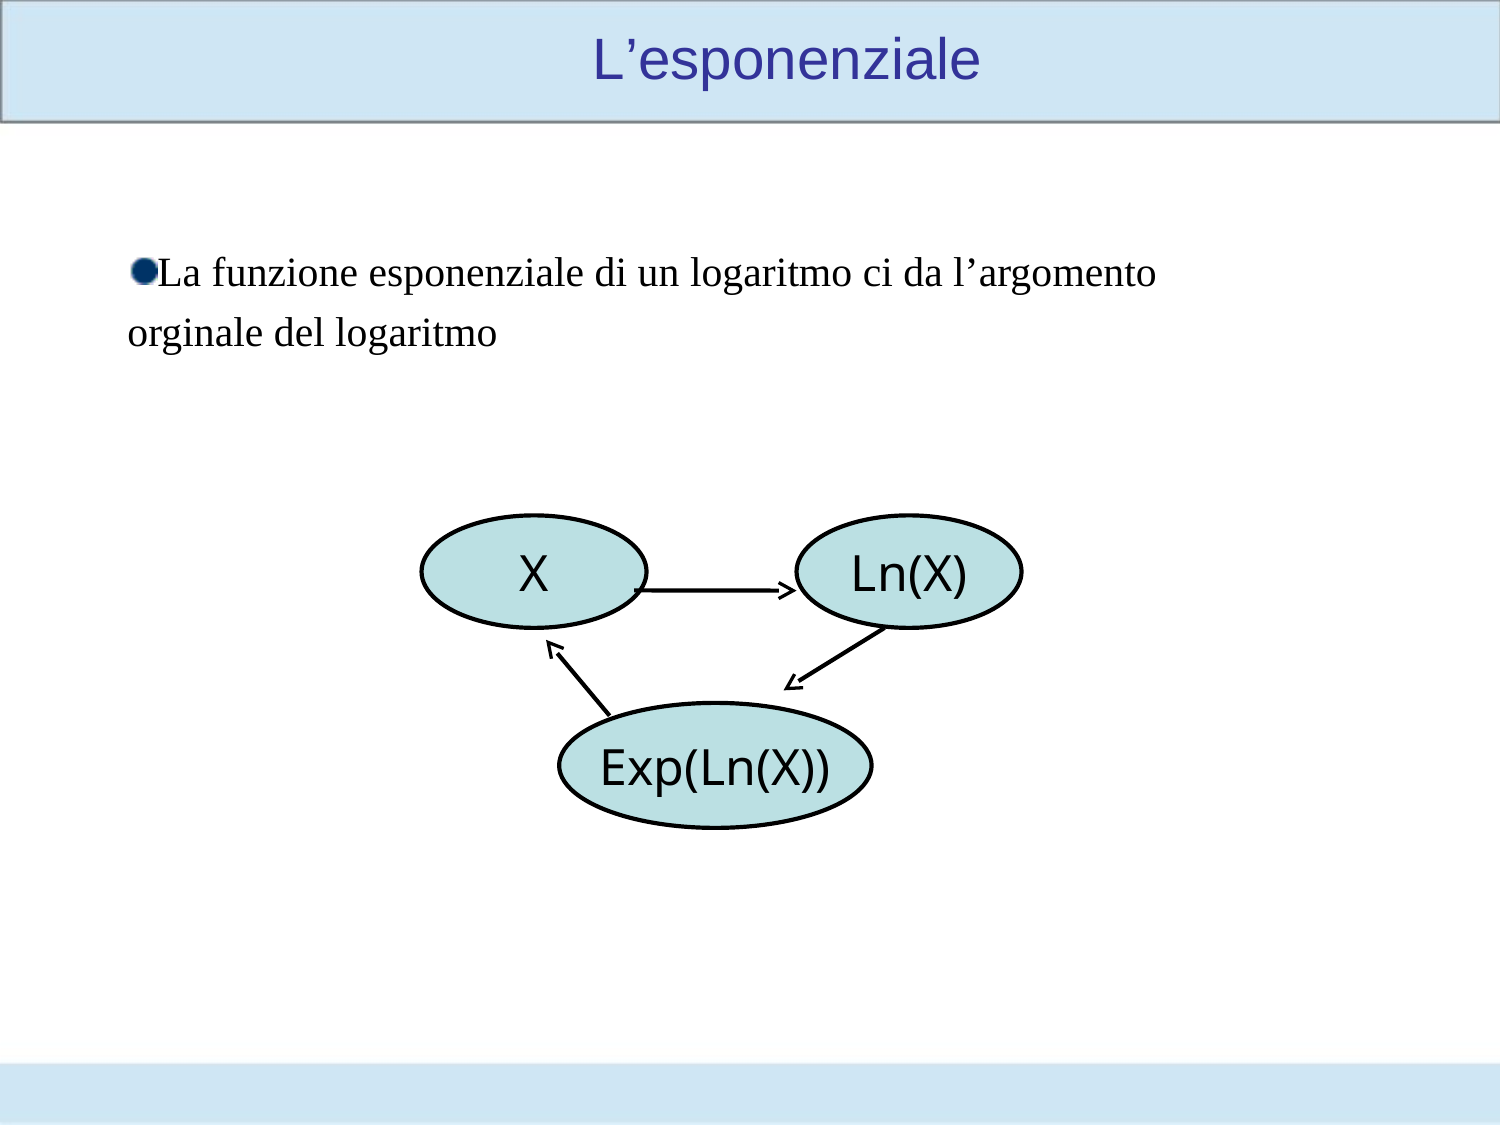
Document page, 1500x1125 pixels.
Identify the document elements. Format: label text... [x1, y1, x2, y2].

text_box Ln(X) [796, 515, 1022, 628]
text_box X [421, 515, 647, 628]
text_box La funzione esponenziale di un logaritmo ci da l’argomento orginale del logaritmo [112, 227, 1288, 363]
text_box Exp(Ln(X)) [559, 702, 872, 828]
picture [0, 0, 1500, 1125]
title L’esponenziale [113, 0, 1463, 158]
